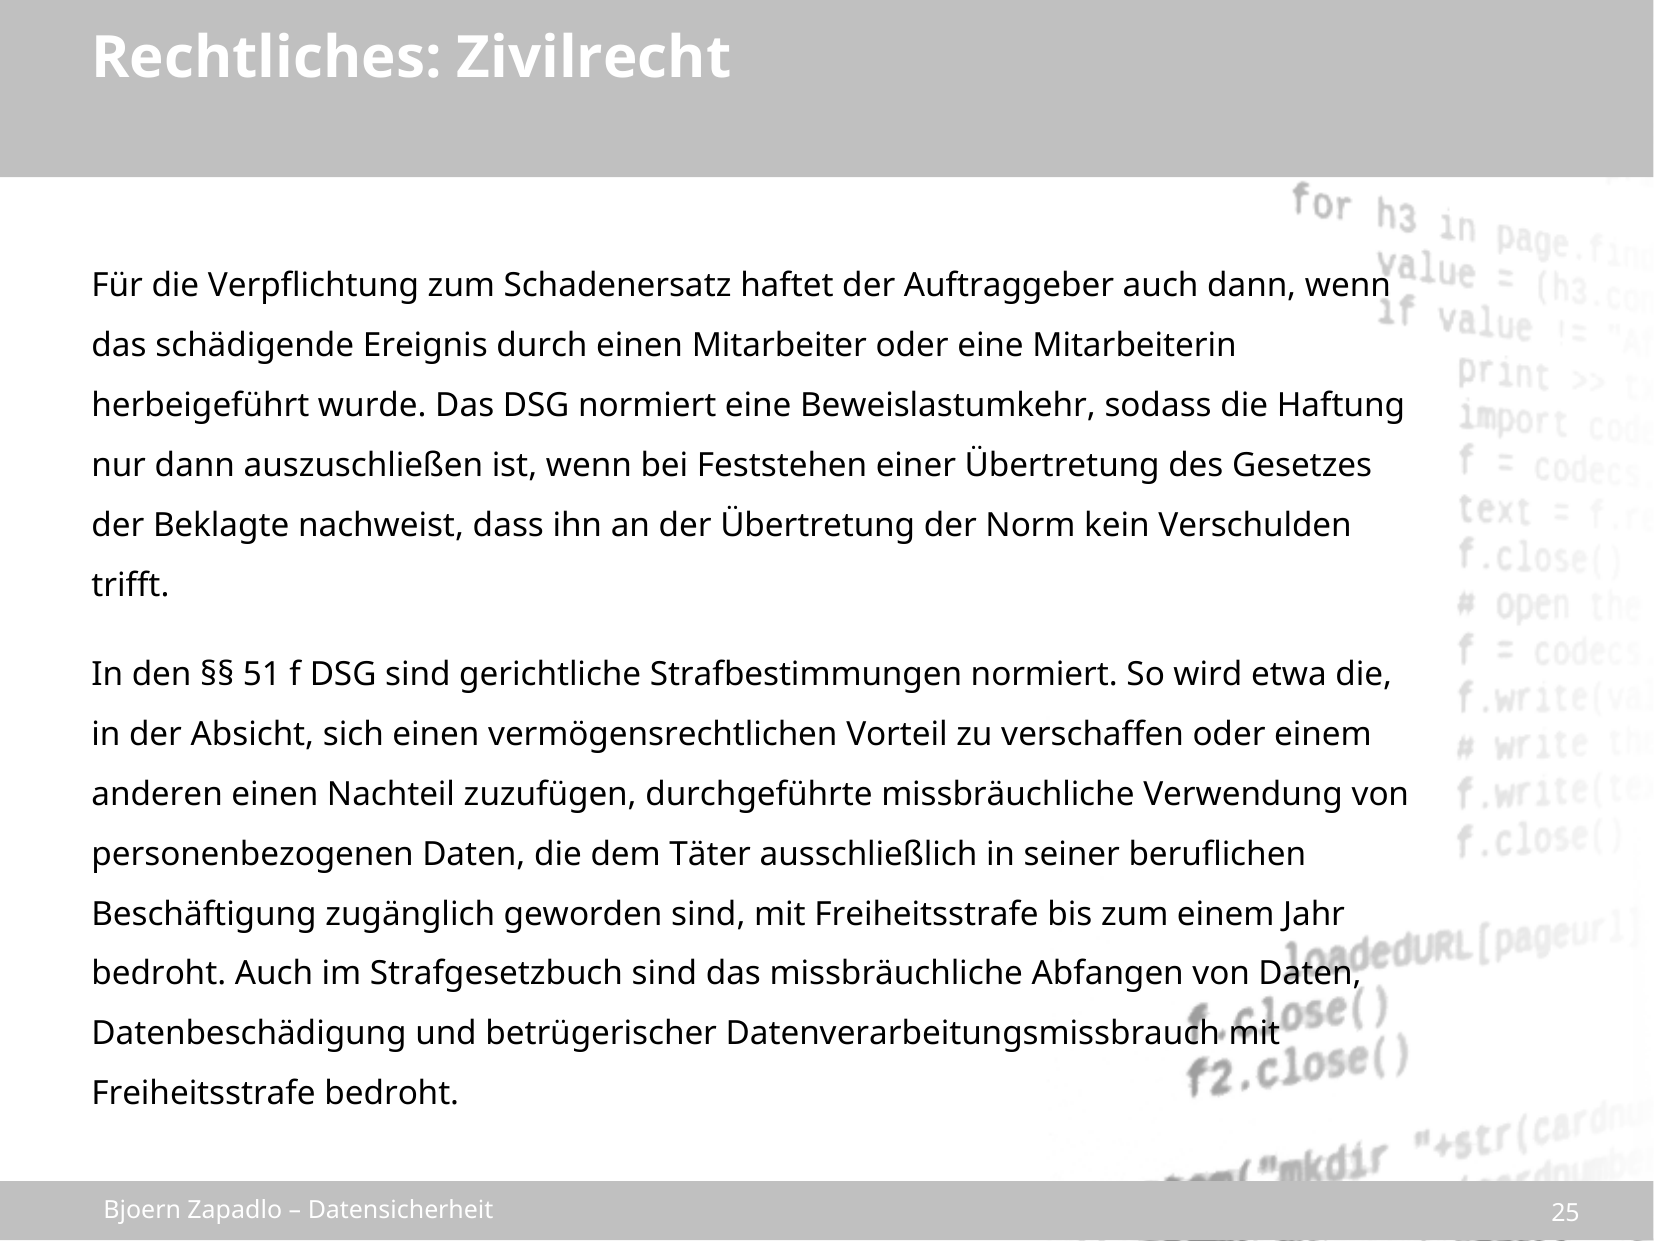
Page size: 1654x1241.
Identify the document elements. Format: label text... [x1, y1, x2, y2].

text_box Rechtliches: Zivilrecht [76, 17, 1444, 98]
text_box Für die Verpflichtung zum Schadenersatz haftet der Auftraggeber auch dann, wenn das schädigende Ereignis durch einen Mitarbeiter oder eine Mitarbeiterin herbeigeführt wurde. Das DSG normiert eine Beweislastumkehr, sodass die Haftung nur dann auszuschließen ist, wenn bei Feststehen einer Übertretung des Gesetzes der Beklagte nachweist, dass ihn an der Übertretung der Norm kein Verschulden trifft. In den §§ 51 f DSG sind gerichtliche Strafbestimmungen normiert. So wird etwa die, in der Absicht, sich einen vermögensrechtlichen Vorteil zu verschaffen oder einem anderen einen Nachteil zuzufügen, durchgeführte missbräuchliche Verwendung von personenbezogenen Daten, die dem Täter ausschließlich in seiner beruflichen Beschäftigung zugänglich geworden sind, mit Freiheitsstrafe bis zum einem Jahr bedroht. Auch im Strafgesetzbuch sind das missbräuchliche Abfangen von Daten, Datenbeschädigung und betrügerischer Datenverarbeitungsmissbrauch mit Freiheitsstrafe bedroht. [76, 236, 1432, 1241]
picture [0, 178, 1654, 1181]
